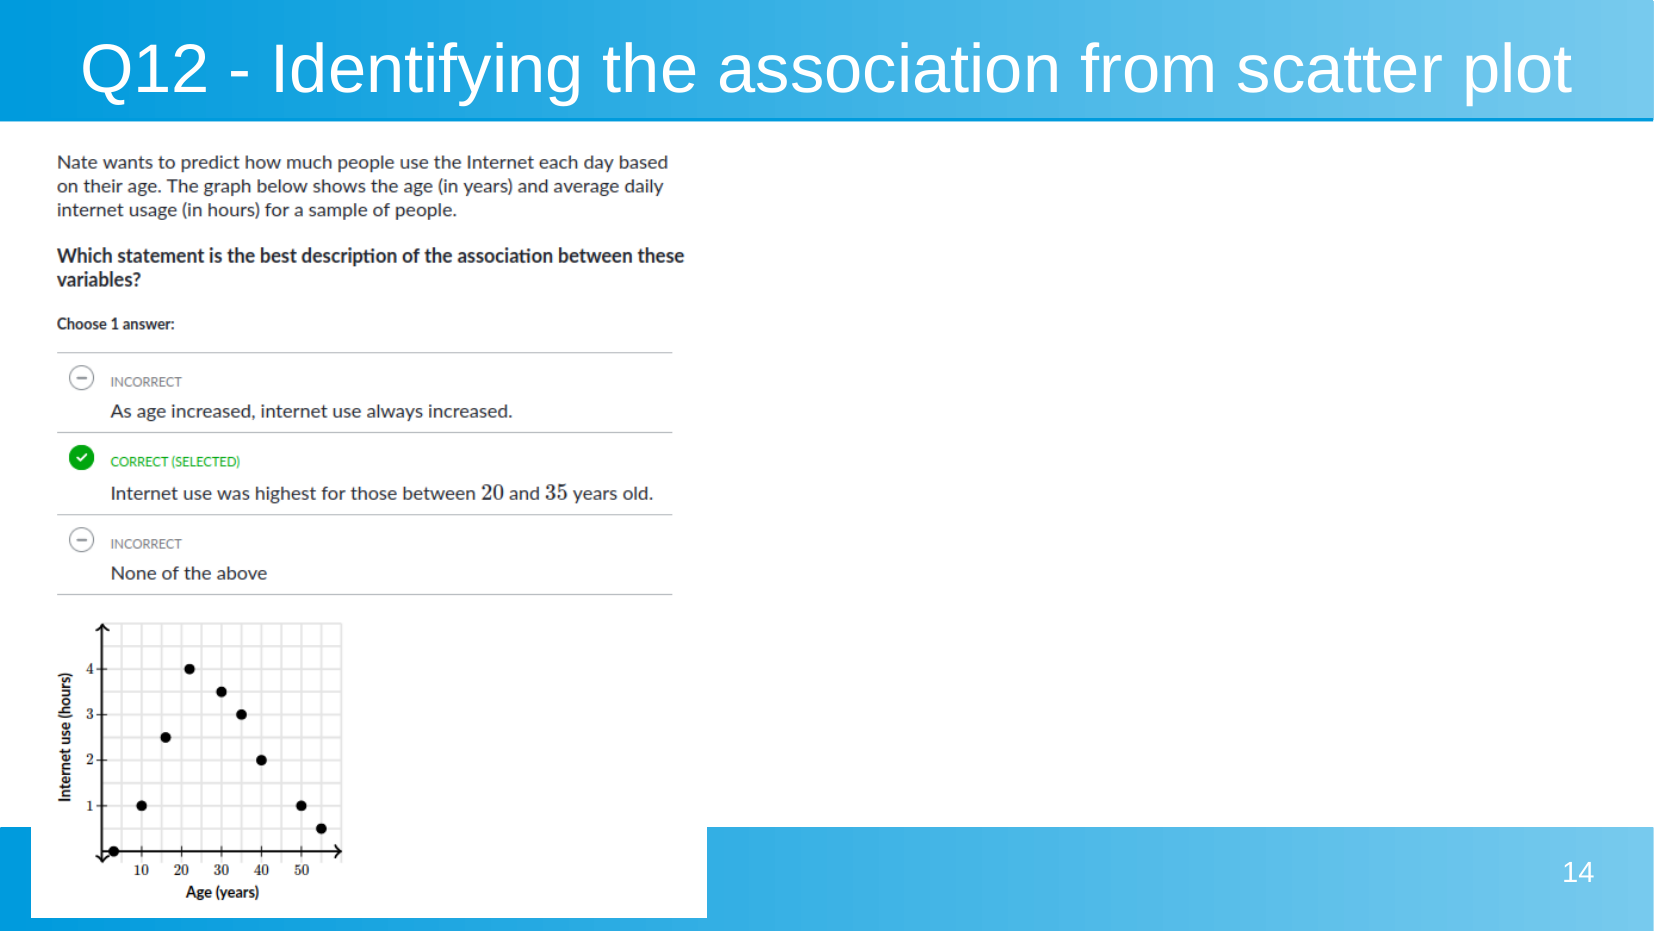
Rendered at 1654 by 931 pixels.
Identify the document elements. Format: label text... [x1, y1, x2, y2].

picture [31, 133, 707, 918]
title Q12 - Identifying the association from scatter plot [59, 29, 1595, 108]
